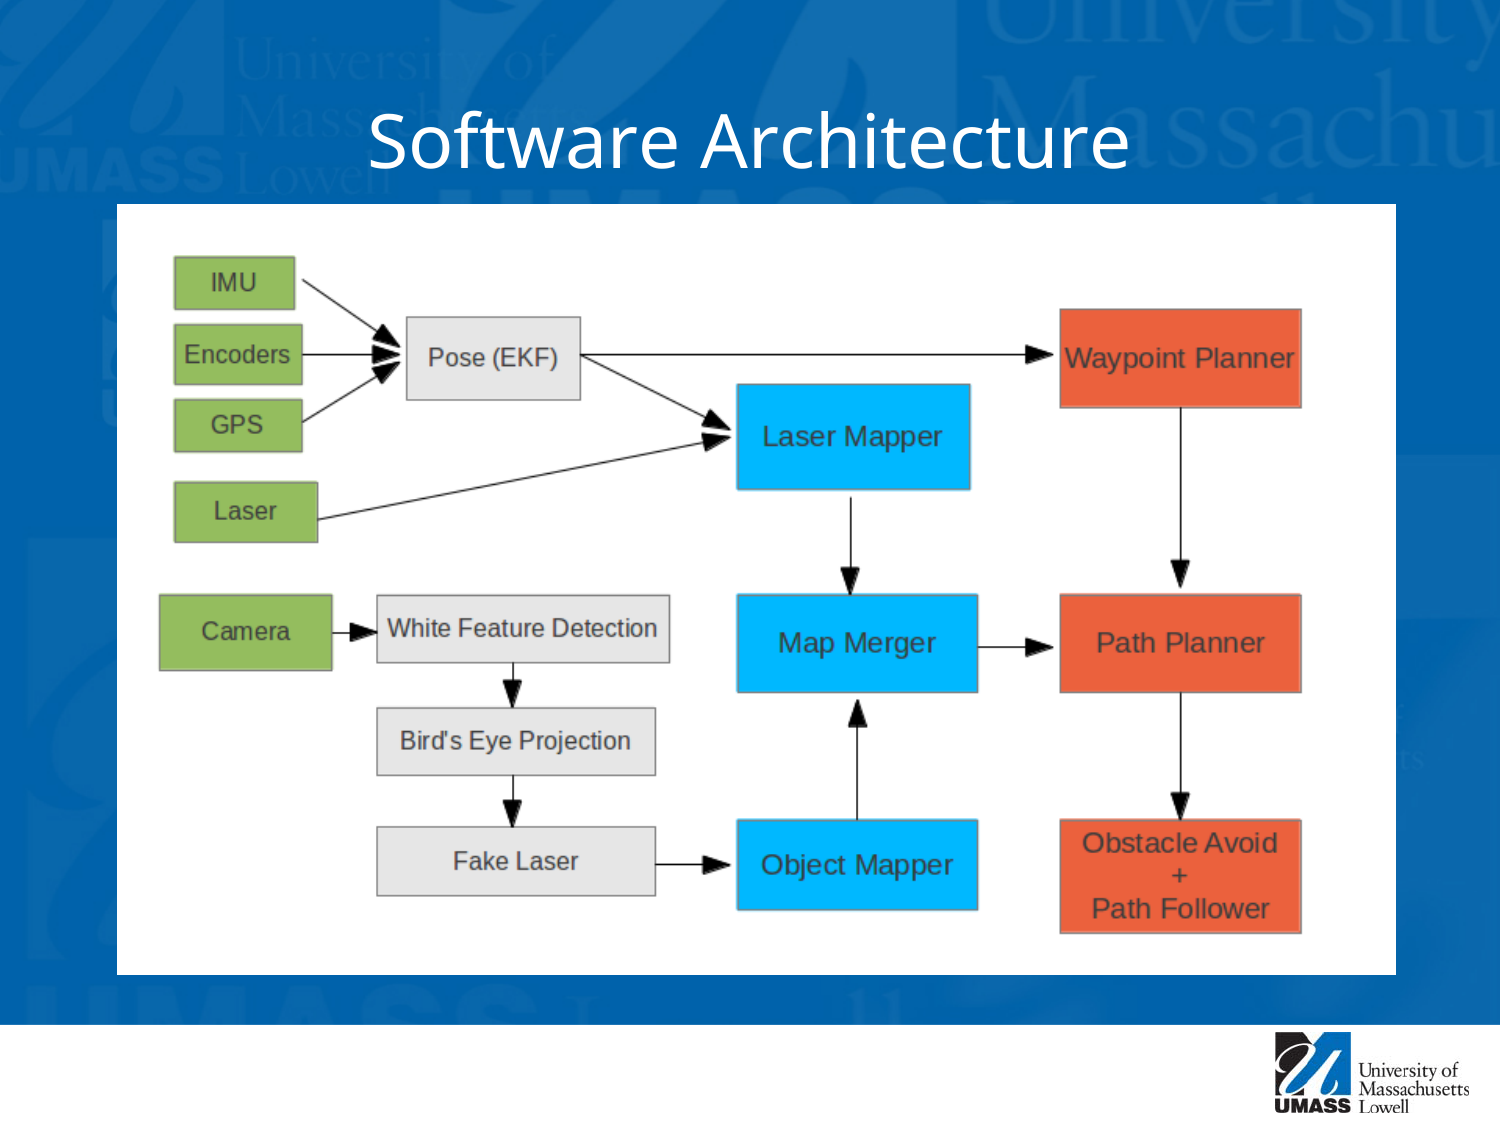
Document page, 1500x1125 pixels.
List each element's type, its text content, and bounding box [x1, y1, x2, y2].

picture [1275, 1032, 1469, 1113]
title Software Architecture [75, 45, 1426, 233]
picture [0, 0, 1500, 1024]
